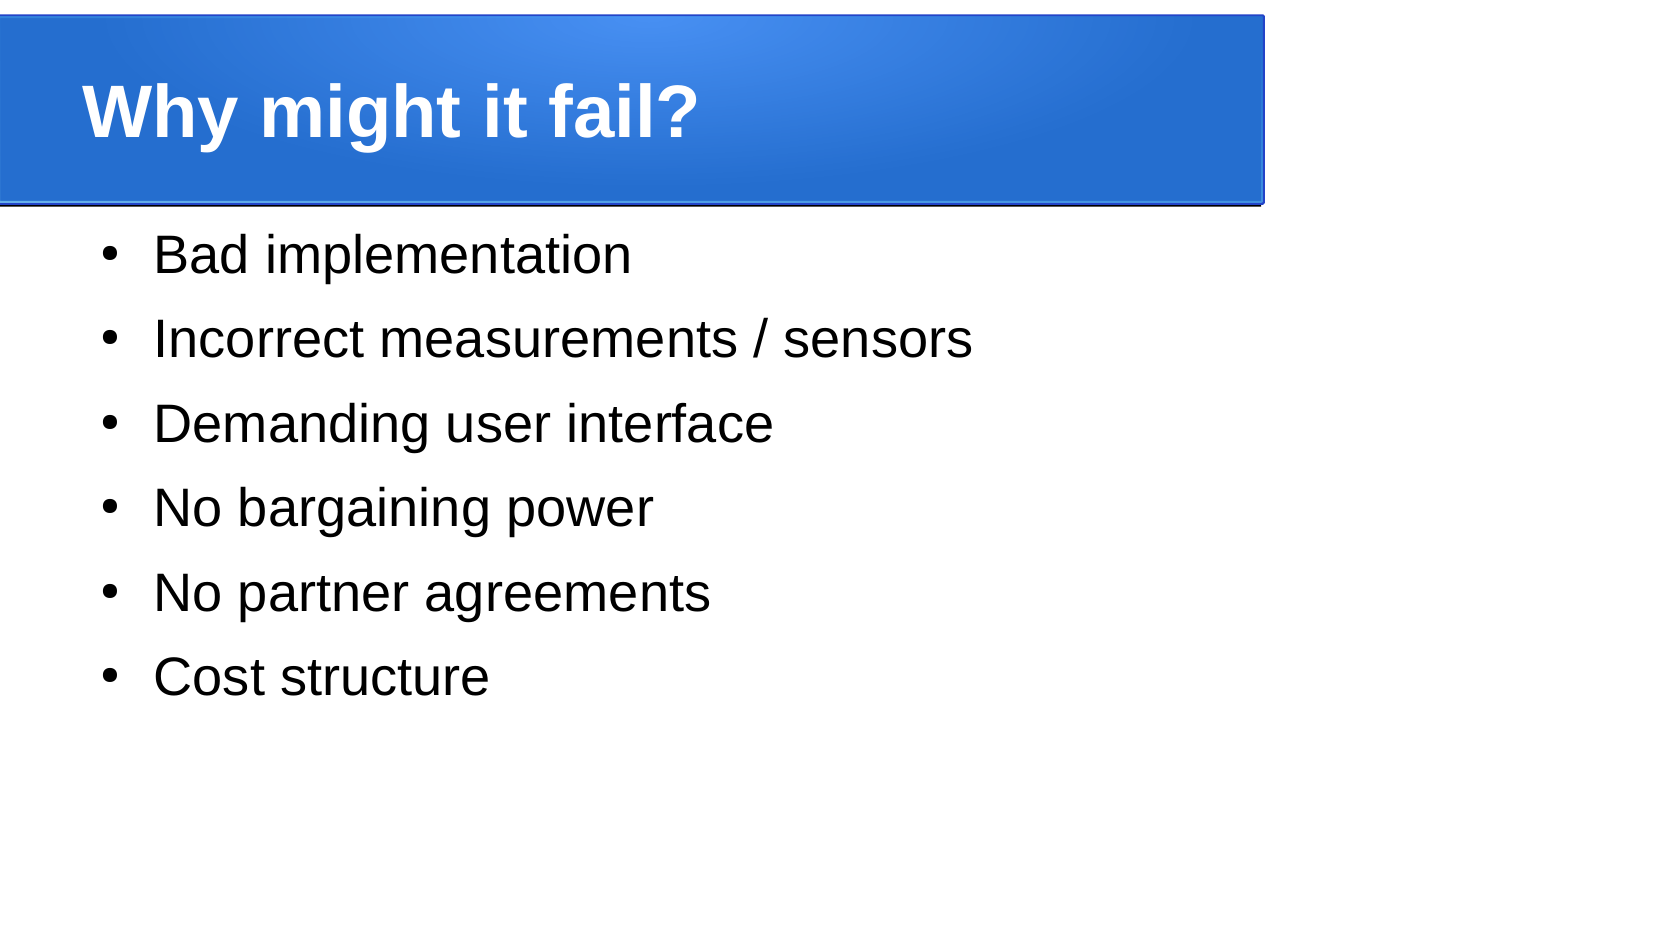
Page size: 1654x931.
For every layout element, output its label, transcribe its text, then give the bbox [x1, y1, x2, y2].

list Bad implementation Incorrect measurements / sensors Demanding user interface No bargaining power No partner agreements Cost structure [82, 224, 1571, 764]
title Why might it fail? [82, 35, 1235, 189]
